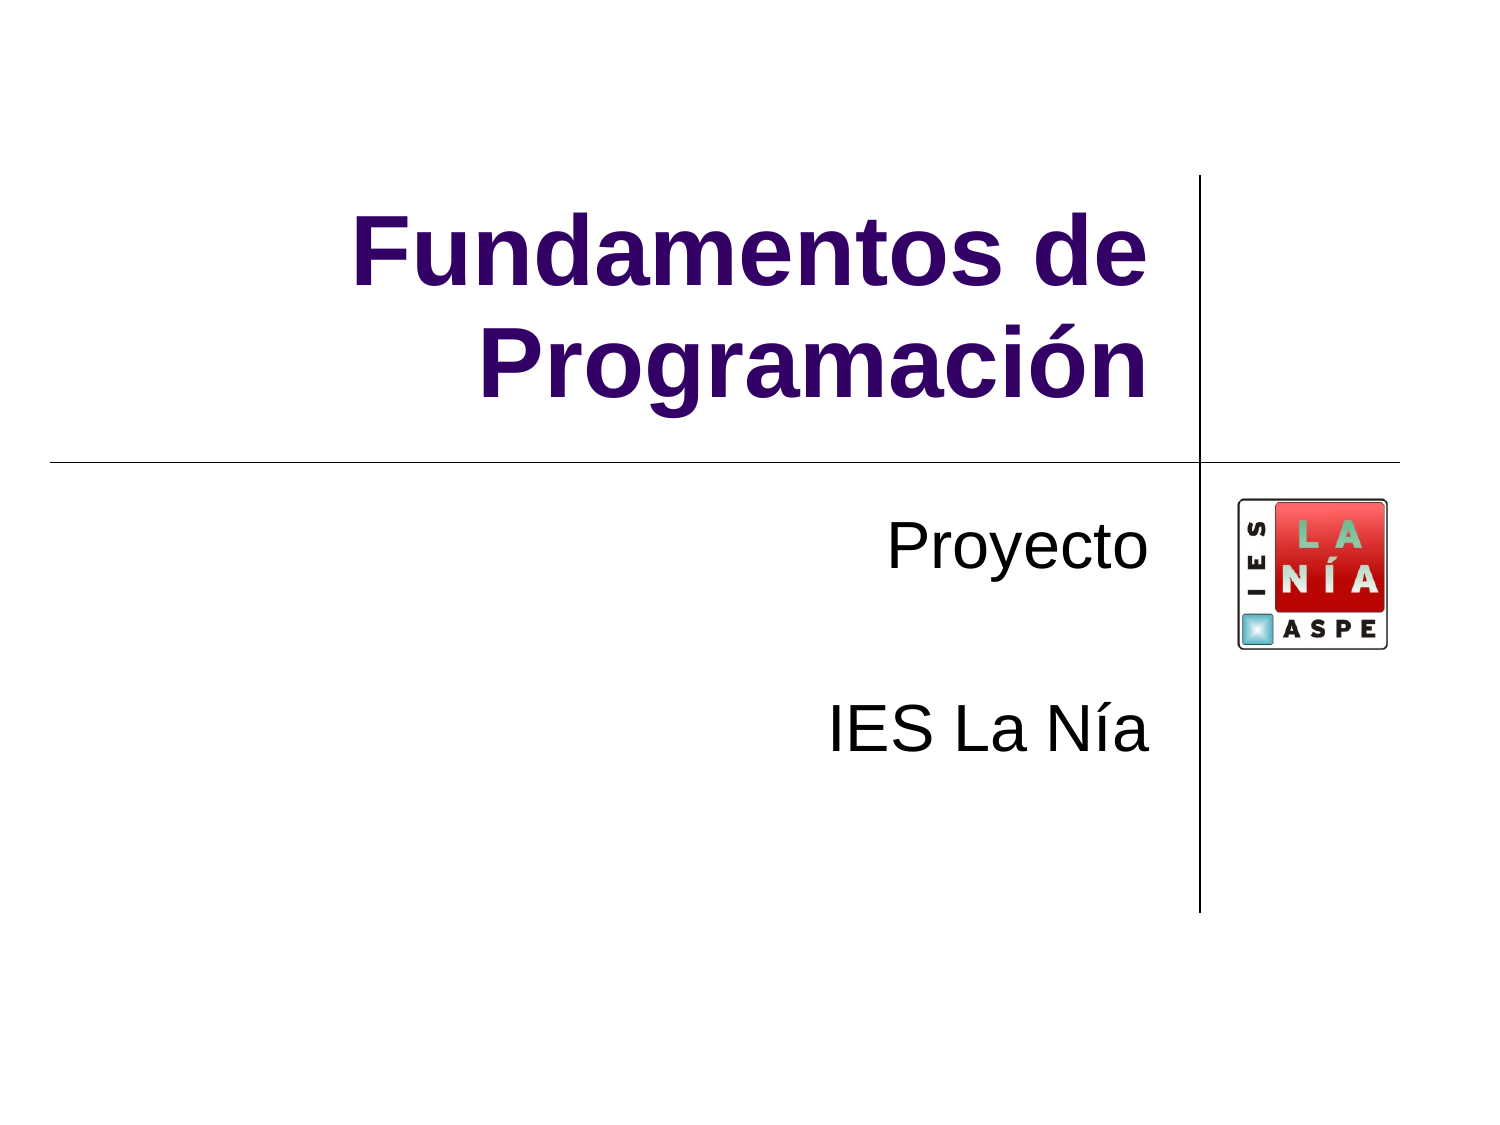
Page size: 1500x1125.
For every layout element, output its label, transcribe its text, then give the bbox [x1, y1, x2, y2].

title Fundamentos de Programación [51, 76, 1165, 427]
picture [1237, 498, 1388, 650]
subtitle Proyecto IES La Nía [139, 500, 1165, 957]
